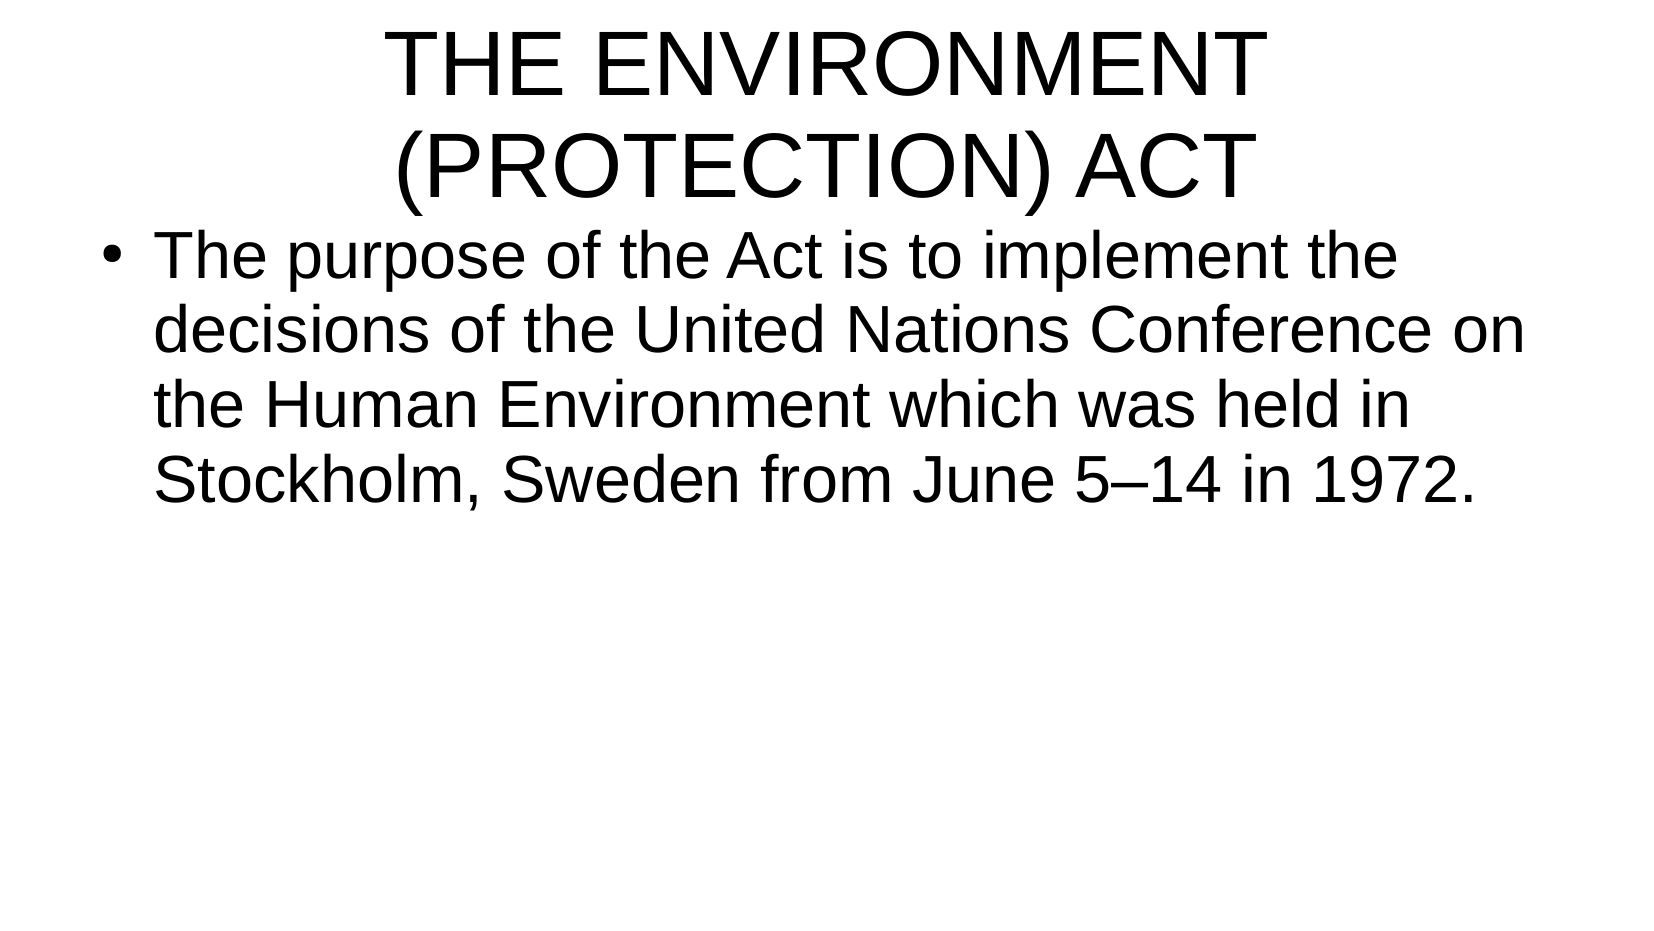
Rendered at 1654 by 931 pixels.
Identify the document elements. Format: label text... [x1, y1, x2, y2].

list The purpose of the Act is to implement the decisions of the United Nations Conference on the Human Environment which was held in Stockholm, Sweden from June 5–14 in 1972. [82, 217, 1571, 758]
title THE ENVIRONMENT (PROTECTION) ACT [82, 12, 1571, 217]
